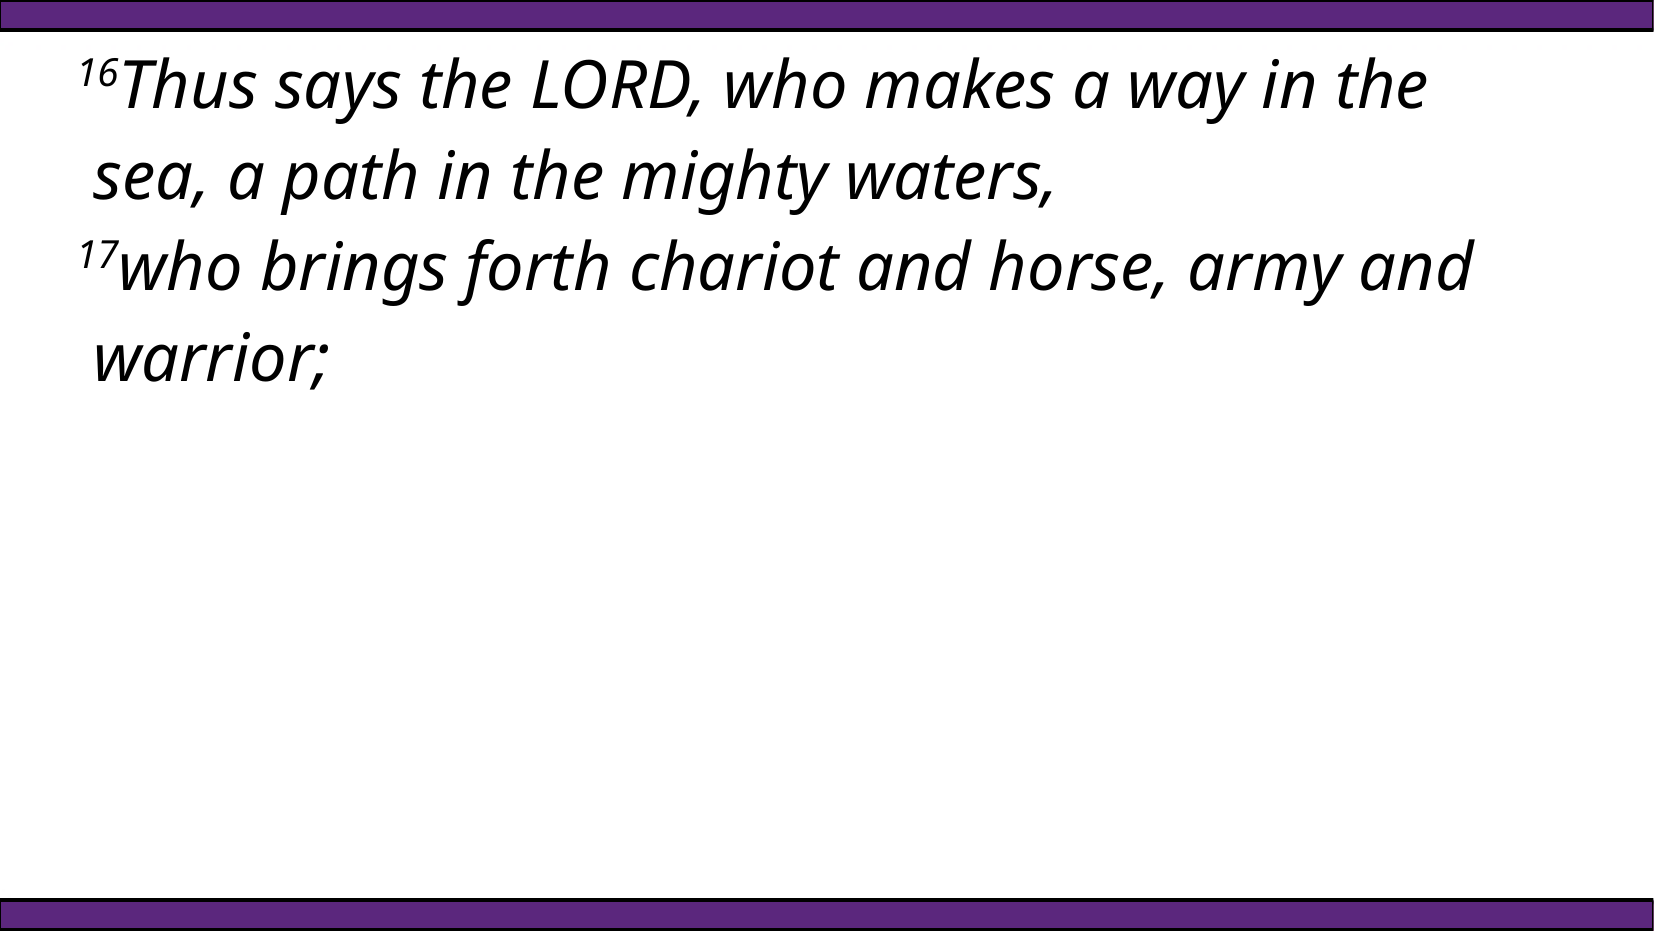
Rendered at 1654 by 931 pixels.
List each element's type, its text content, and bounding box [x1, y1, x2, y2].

text_box [105, 255, 1531, 348]
text_box 16Thus says the LORD, who makes a way in the sea, a path in the mighty waters, 17who brings forth chariot and horse, army and warrior; [61, 30, 1607, 400]
text_box [0, 0, 1654, 31]
picture [0, 31, 1654, 900]
text_box [0, 900, 1654, 931]
